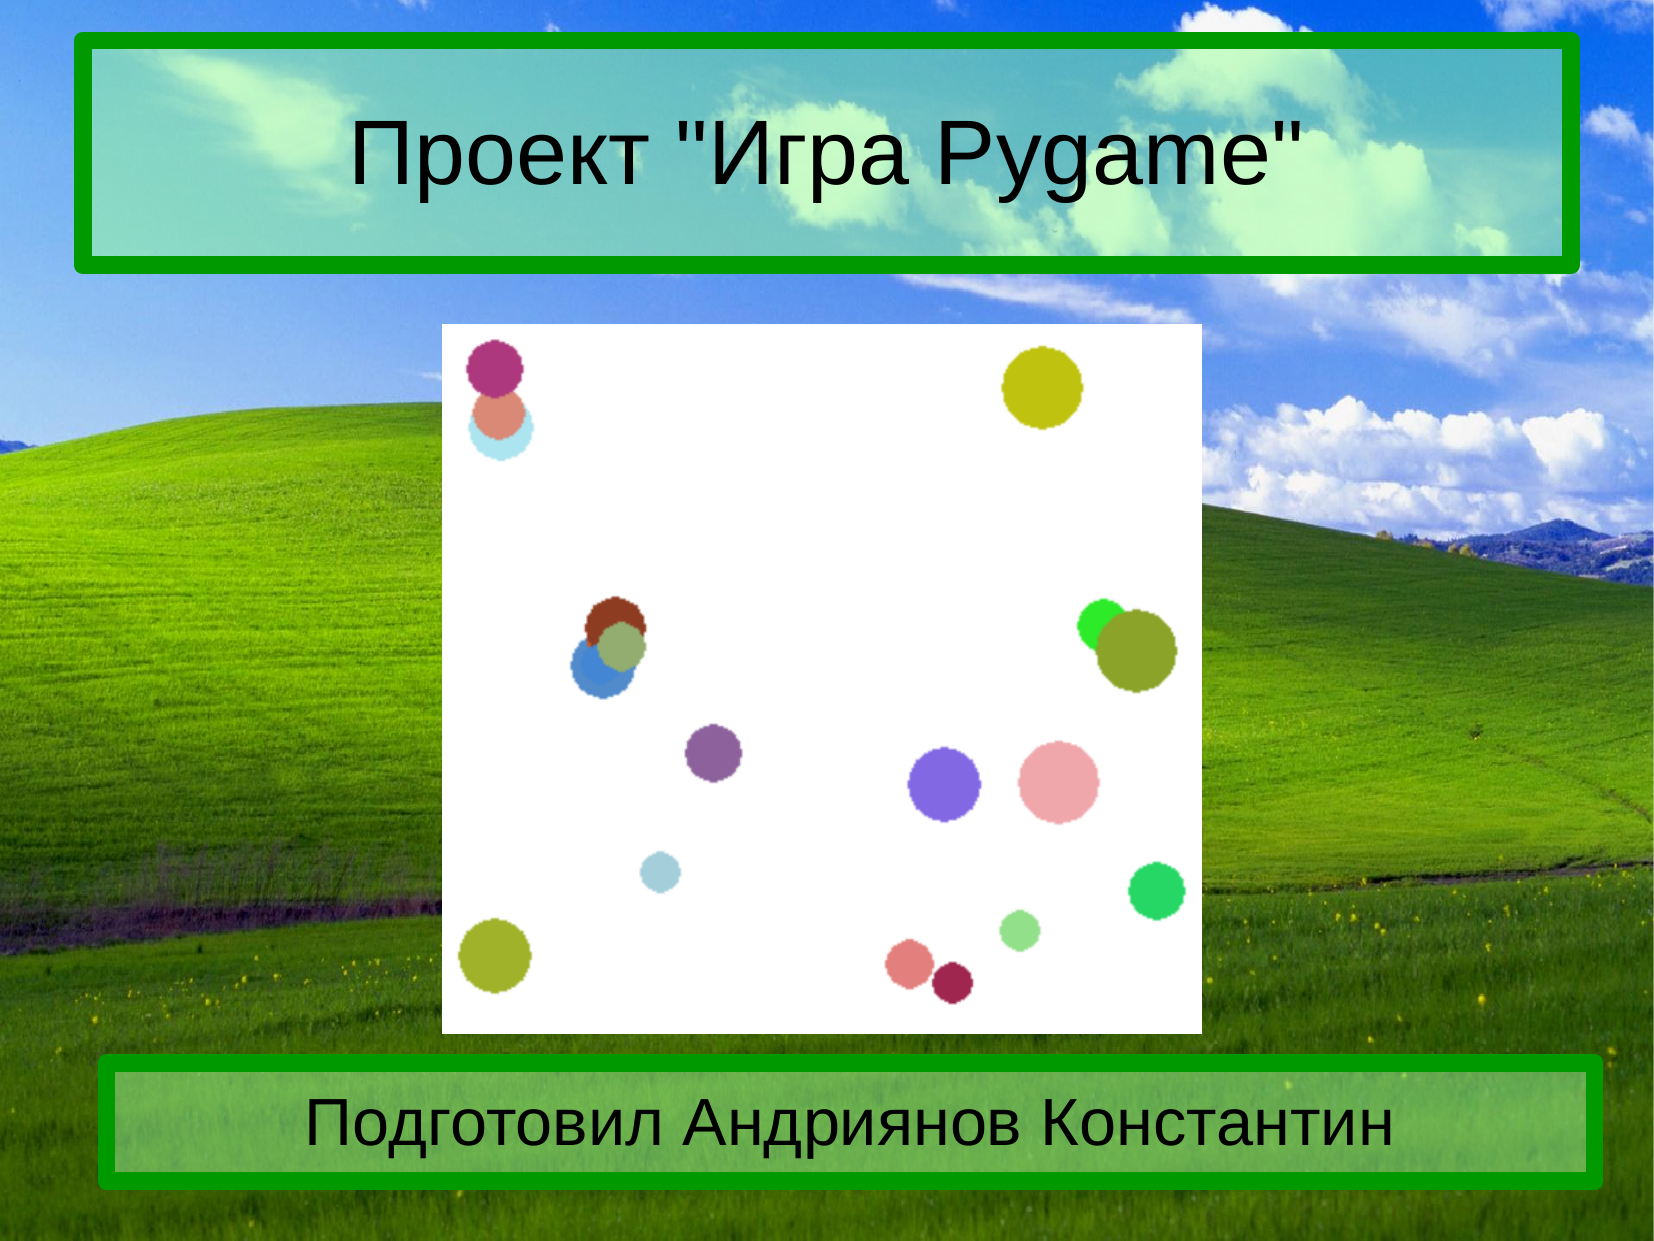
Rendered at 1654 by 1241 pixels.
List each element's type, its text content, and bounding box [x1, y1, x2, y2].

title Проект "Игра Pygame" [82, 40, 1571, 266]
picture [0, 0, 1654, 1241]
title Подготовил Андриянов Константин [106, 1062, 1595, 1182]
